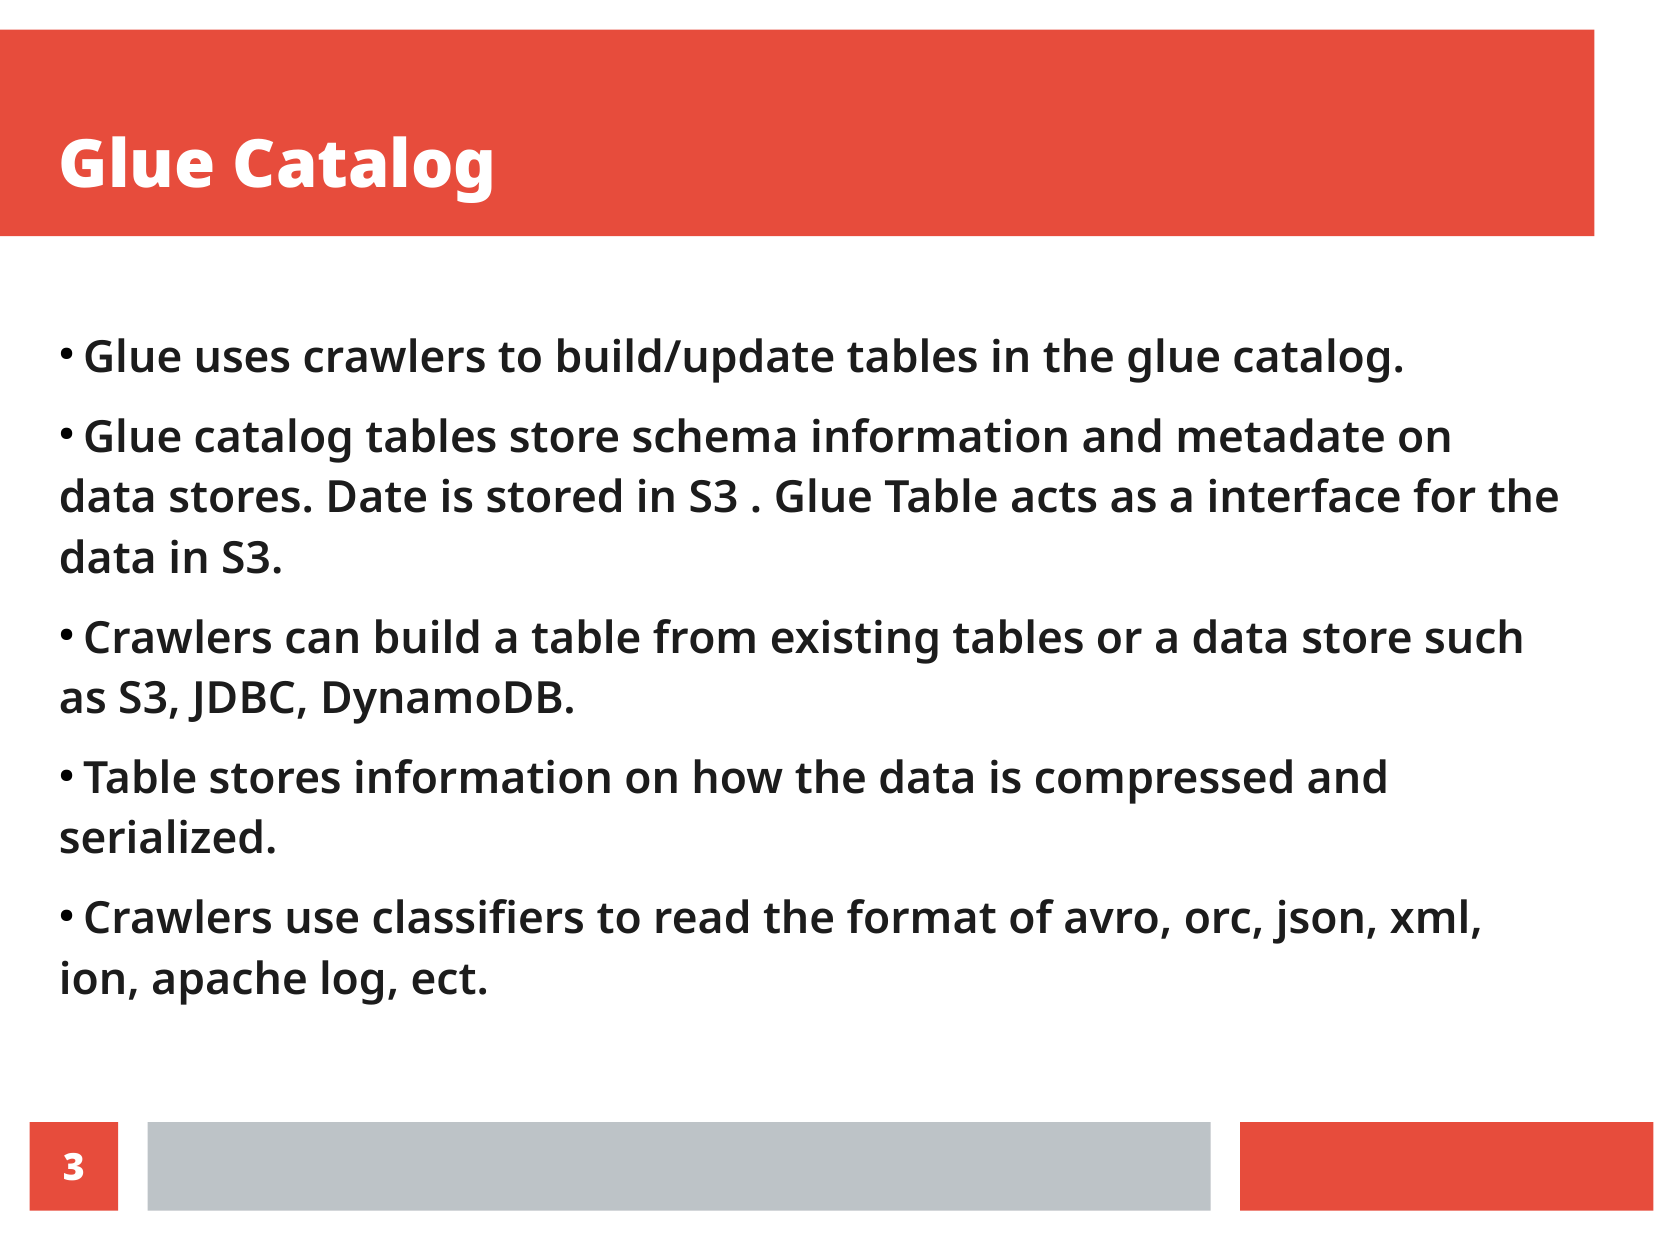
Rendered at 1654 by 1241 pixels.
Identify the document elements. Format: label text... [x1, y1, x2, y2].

list Glue uses crawlers to build/update tables in the glue catalog. Glue catalog tables store schema information and metadate on data stores. Date is stored in S3 . Glue Table acts as a interface for the data in S3. Crawlers can build a table from existing tables or a data store such as S3, JDBC, DynamoDB. Table stores information on how the data is compressed and serialized. Crawlers use classifiers to read the format of avro, orc, json, xml, ion, apache log, ect. [59, 324, 1565, 1093]
title Glue Catalog [59, 59, 1595, 207]
